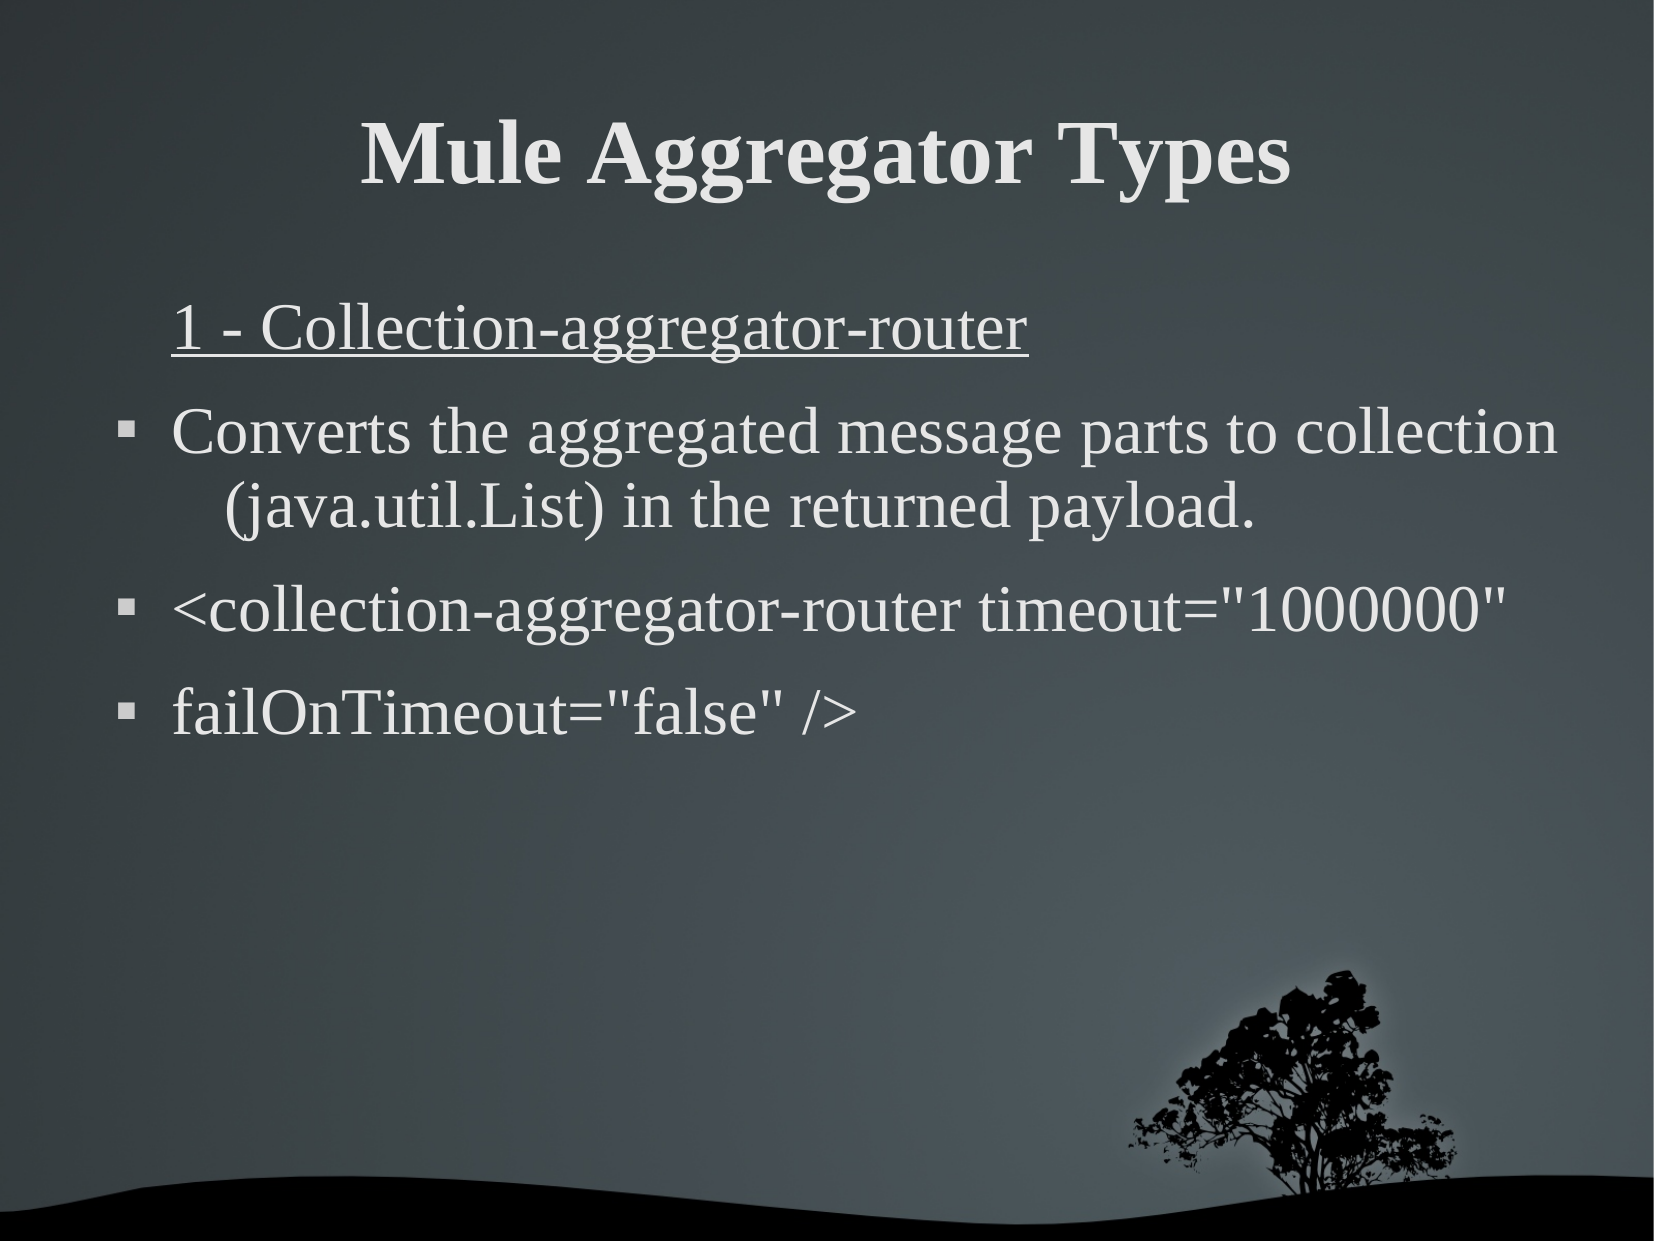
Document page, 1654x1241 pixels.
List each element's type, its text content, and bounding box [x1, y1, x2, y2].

picture [0, 0, 1654, 1241]
title Mule Aggregator Types [82, 49, 1571, 257]
list 1 - Collection-aggregator-router Converts the aggregated message parts to collection (java.util.List) in the returned payload. <collection-aggregator-router timeout="1000000" failOnTimeout="false" /> [82, 290, 1571, 1109]
